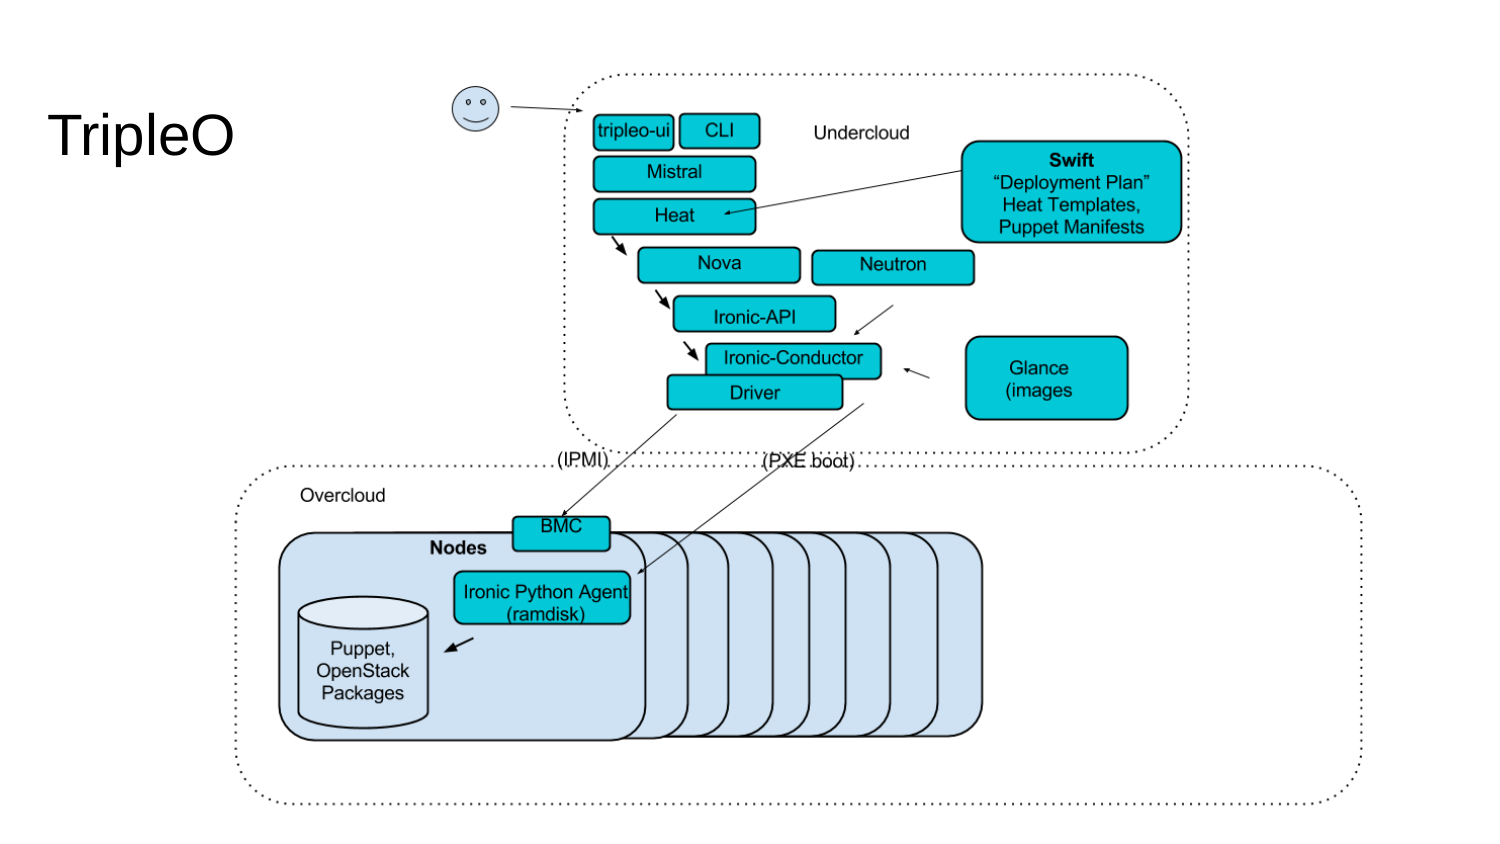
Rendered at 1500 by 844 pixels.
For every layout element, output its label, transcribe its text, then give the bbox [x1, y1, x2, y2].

picture [148, 14, 1394, 830]
title TripleO [32, 82, 148, 223]
